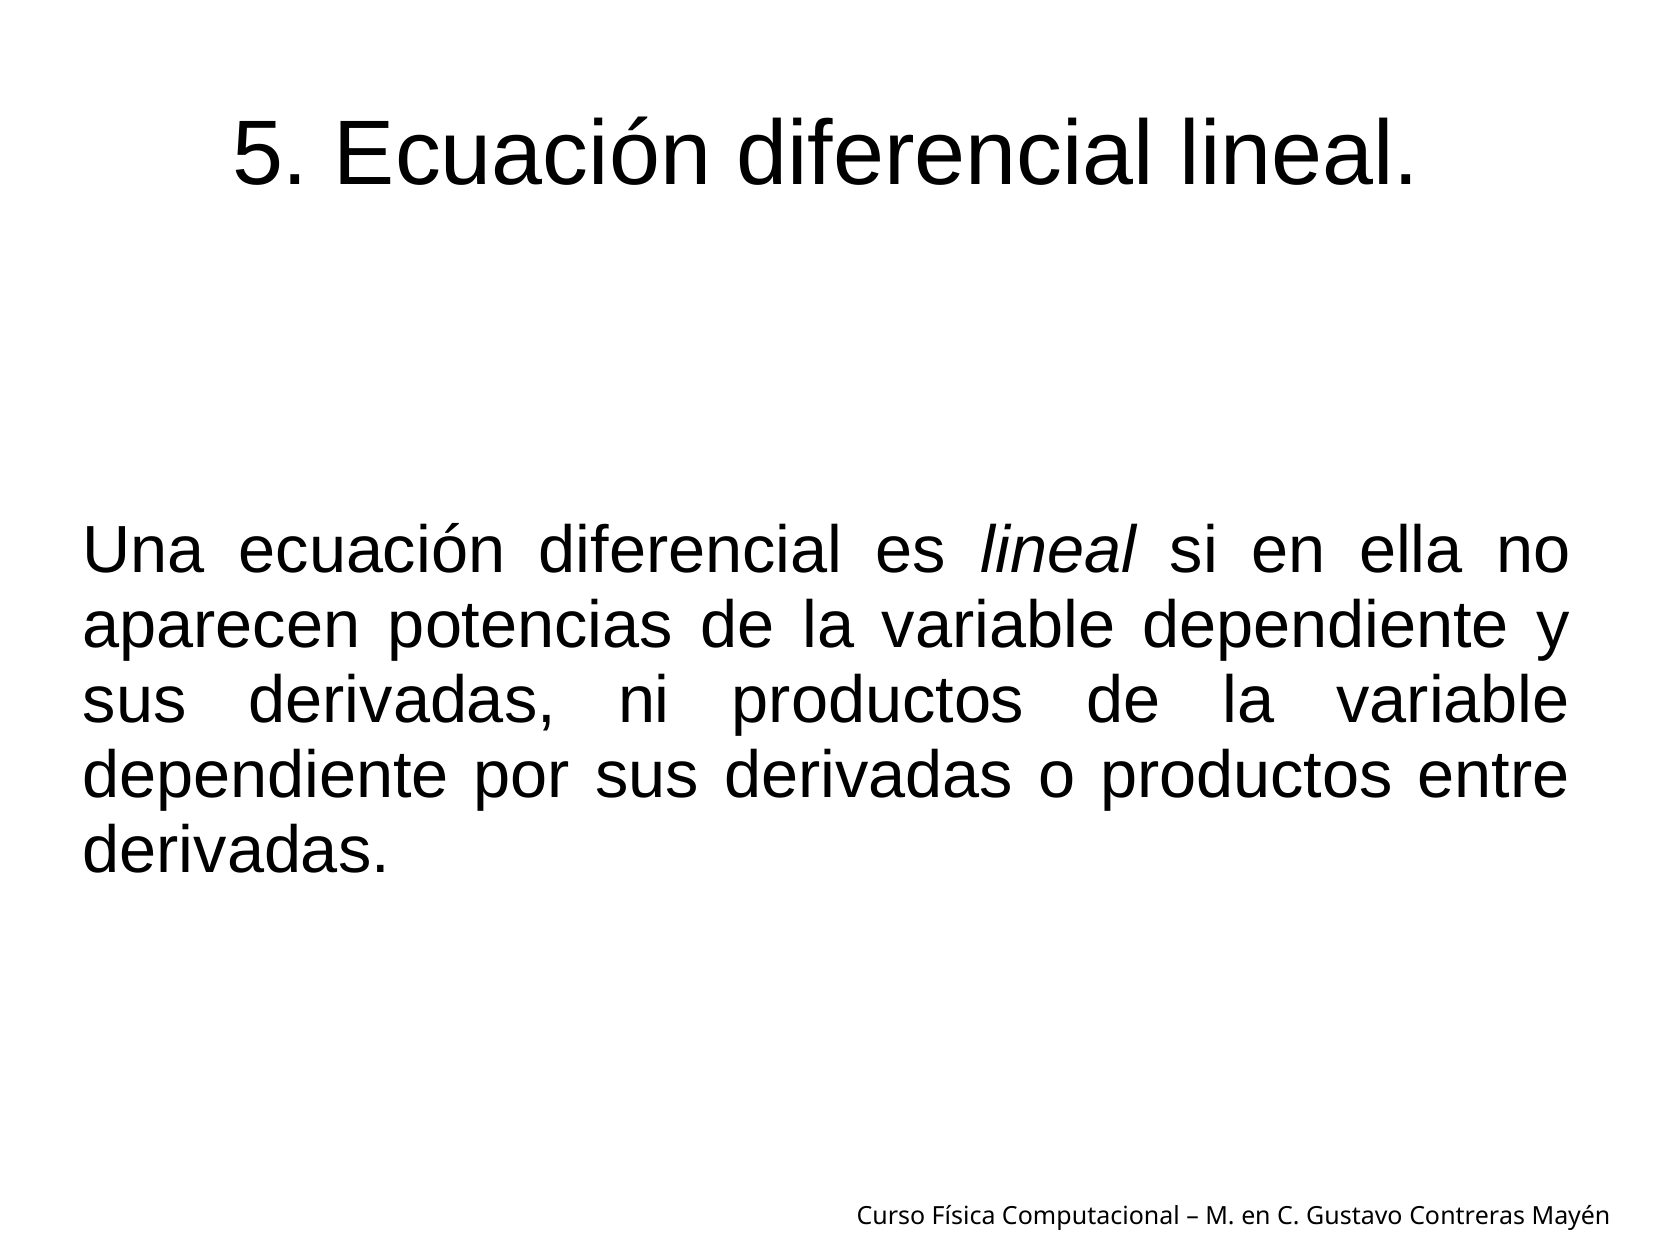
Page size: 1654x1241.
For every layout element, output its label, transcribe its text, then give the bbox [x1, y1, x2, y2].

title 5. Ecuación diferencial lineal. [82, 49, 1571, 257]
subtitle Una ecuación diferencial es lineal si en ella no aparecen potencias de la variable dependiente y sus derivadas, ni productos de la variable dependiente por sus derivadas o productos entre derivadas. [82, 290, 1571, 1109]
